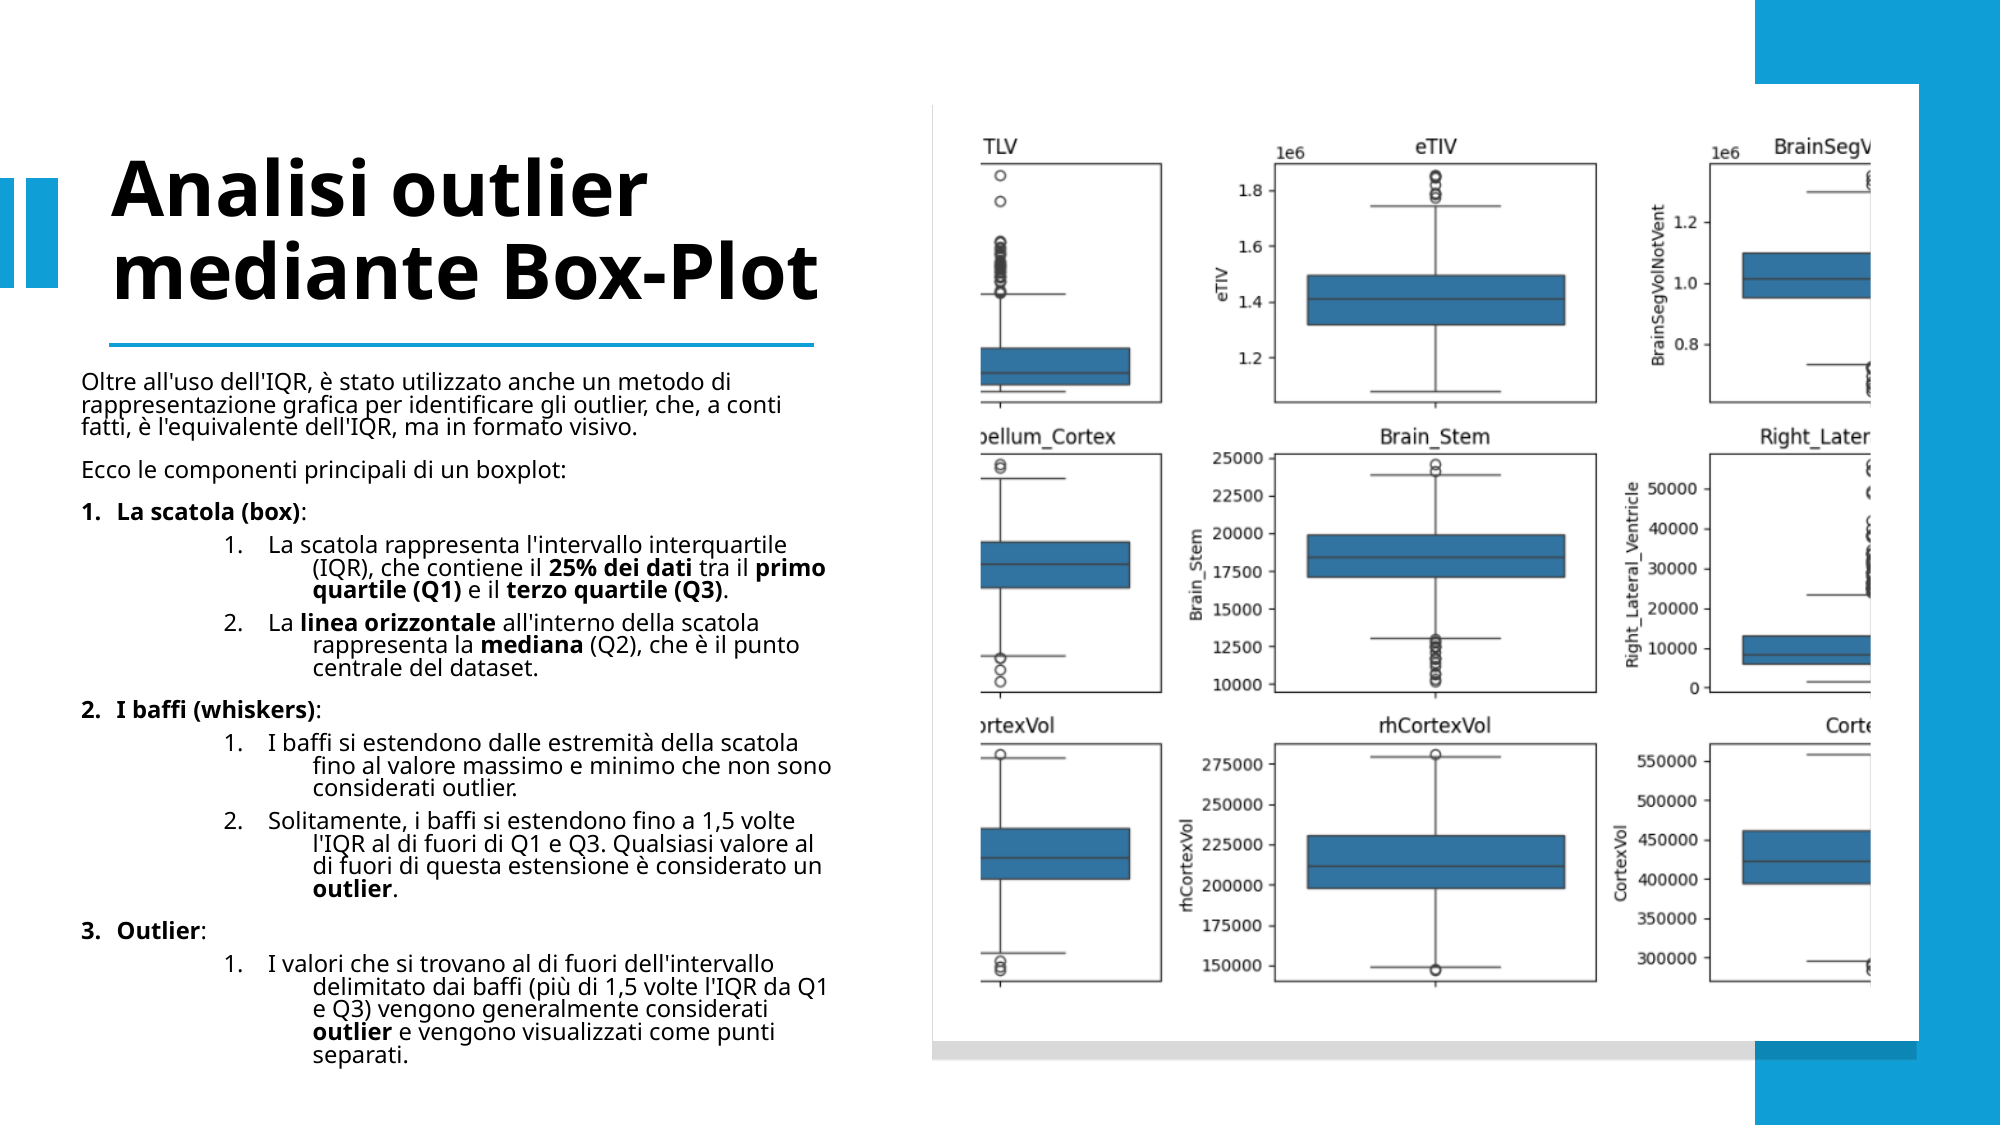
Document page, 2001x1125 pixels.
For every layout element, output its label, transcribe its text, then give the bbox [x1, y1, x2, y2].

text_box [0, 0, 2000, 1125]
picture [980, 131, 1871, 994]
title Analisi outlier mediante Box-Plot [96, 140, 845, 326]
list Oltre all'uso dell'IQR, è stato utilizzato anche un metodo di rappresentazione grafica per identificare gli outlier, che, a conti fatti, è l'equivalente dell'IQR, ma in formato visivo. Ecco le componenti principali di un boxplot: La scatola (box): La scatola rappresenta l'intervallo interquartile (IQR), che contiene il 25% dei dati tra il primo quartile (Q1) e il terzo quartile (Q3). La linea orizzontale all'interno della scatola rappresenta la mediana (Q2), che è il punto centrale del dataset. I baffi (whiskers): I baffi si estendono dalle estremità della scatola fino al valore massimo e minimo che non sono considerati outlier. Solitamente, i baffi si estendono fino a 1,5 volte l'IQR al di fuori di Q1 e Q3. Qualsiasi valore al di fuori di questa estensione è considerato un outlier. Outlier: I valori che si trovano al di fuori dell'intervallo delimitato dai baffi (più di 1,5 volte l'IQR da Q1 e Q3) vengono generalmente considerati outlier e vengono visualizzati come punti separati. [66, 364, 852, 1082]
